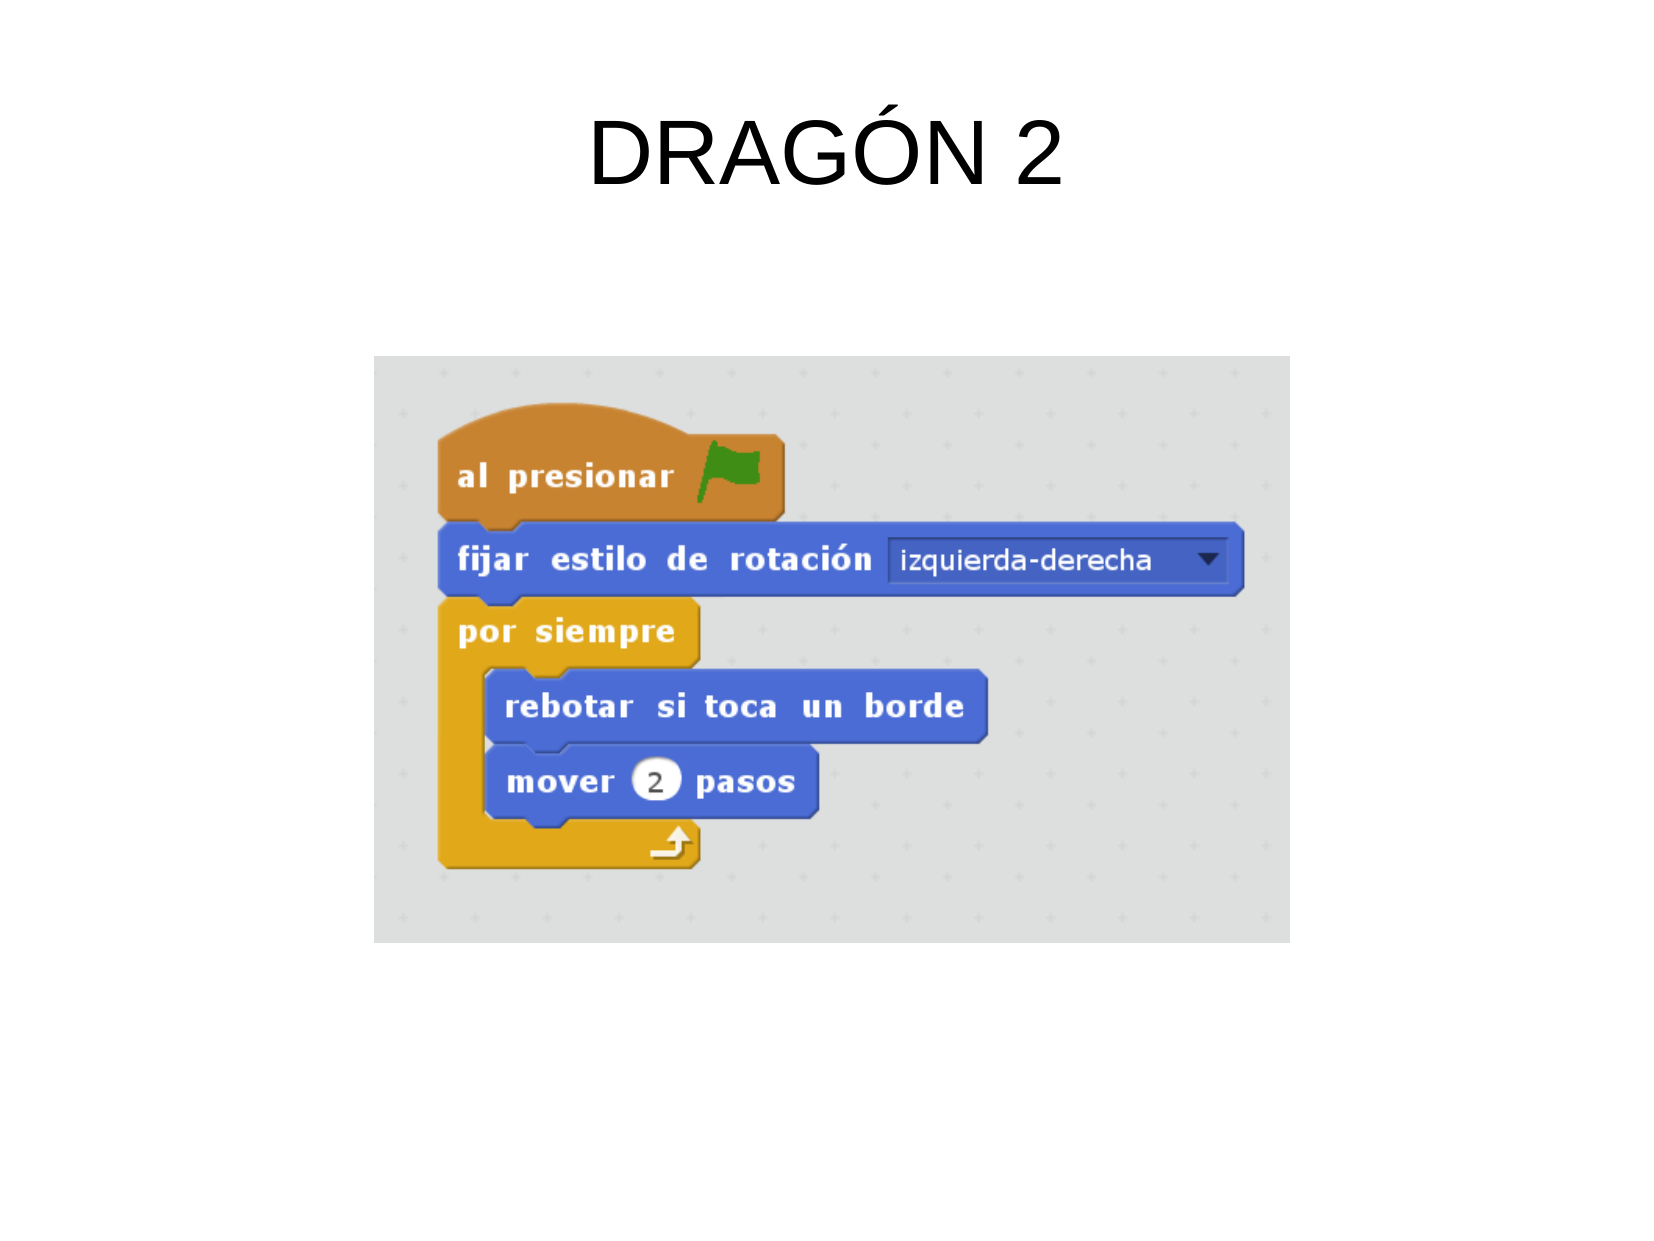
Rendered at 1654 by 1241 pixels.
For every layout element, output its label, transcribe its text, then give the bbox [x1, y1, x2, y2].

picture [374, 356, 1290, 943]
title DRAGÓN 2 [82, 49, 1571, 257]
